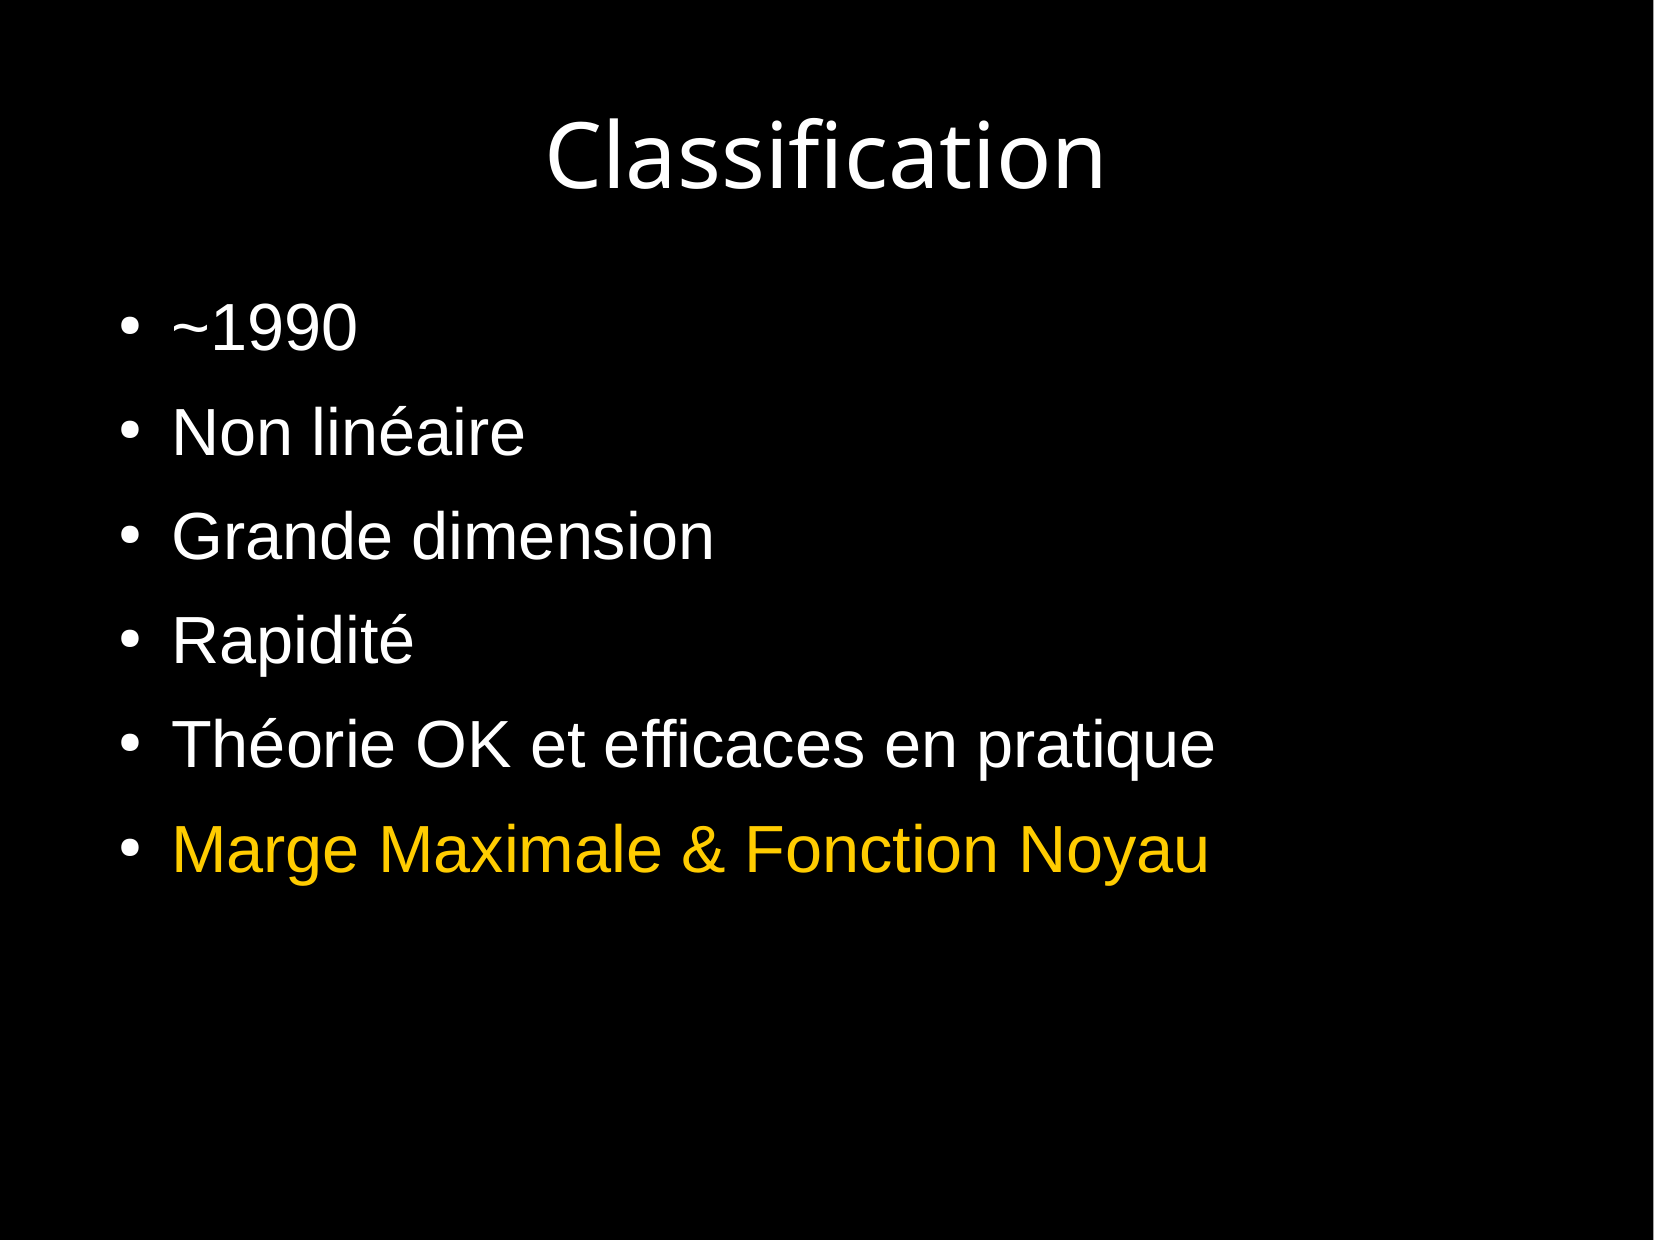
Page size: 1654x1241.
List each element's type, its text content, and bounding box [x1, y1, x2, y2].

title Classification [82, 49, 1571, 257]
list ~1990 Non linéaire Grande dimension Rapidité Théorie OK et efficaces en pratique Marge Maximale & Fonction Noyau [82, 290, 1571, 1010]
